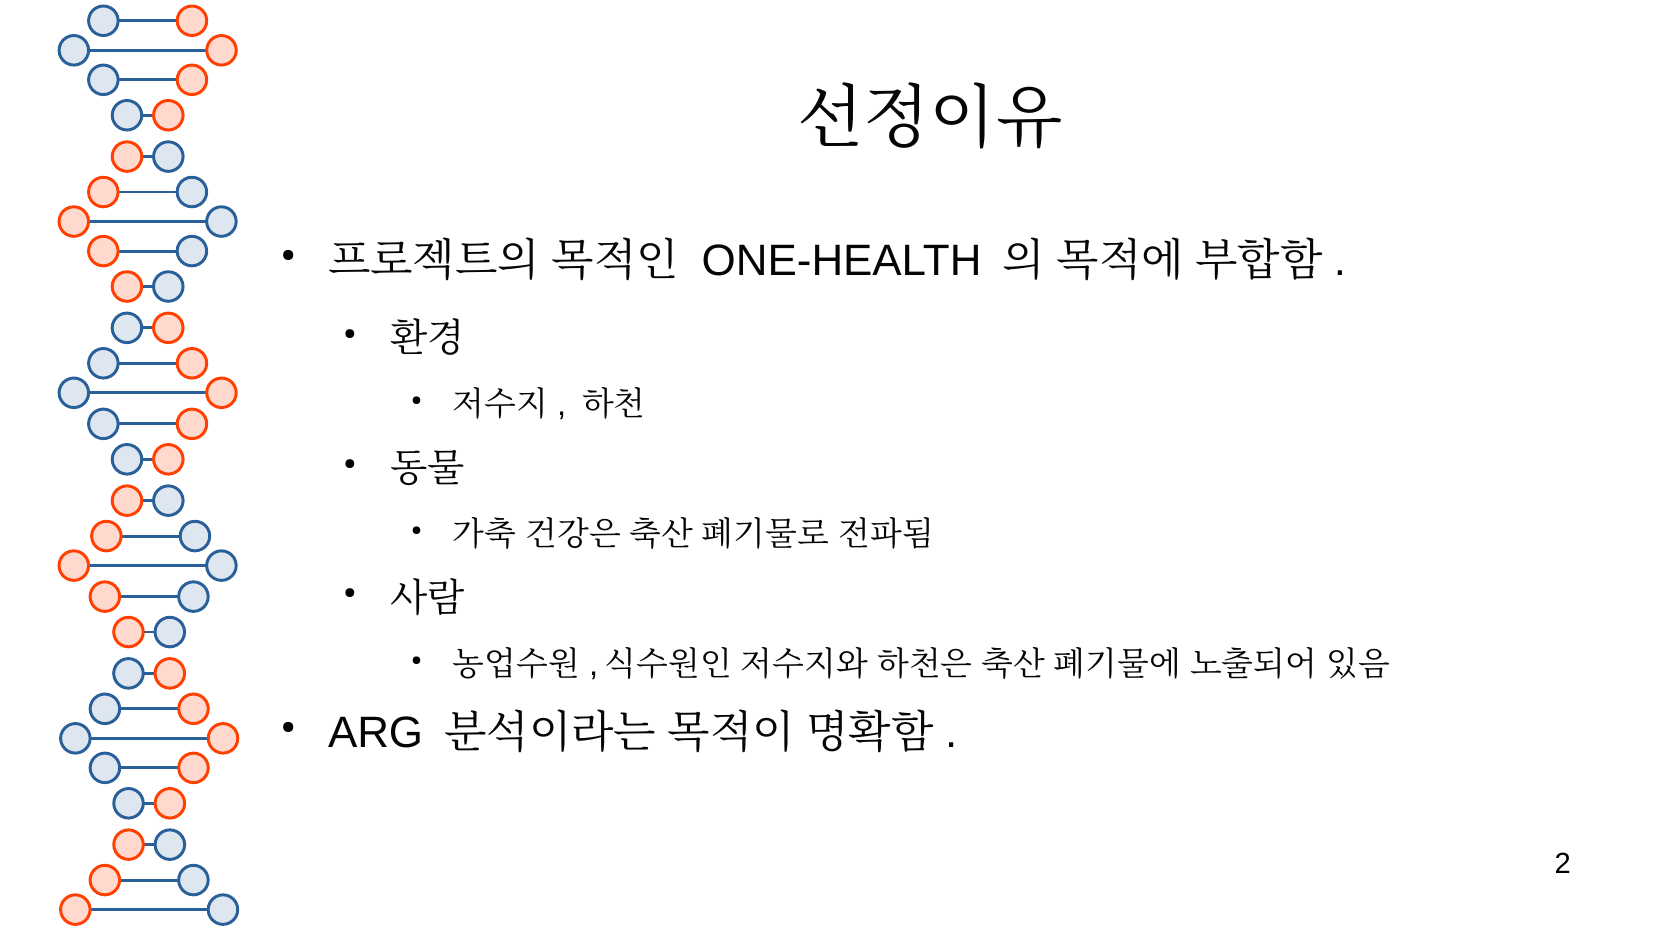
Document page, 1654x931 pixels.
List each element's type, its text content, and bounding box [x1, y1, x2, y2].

title 선정이유 [265, 35, 1595, 189]
list 프로젝트의 목적인 ONE-HEALTH 의 목적에 부합함. 환경 저수지, 하천 동물 가축 건강은 축산 폐기물로 전파됨 사람 농업수원,식수원인 저수지와 하천은 축산 폐기물에 노출되어 있음 ARG 분석이라는 목적이 명확함. [265, 224, 1595, 764]
